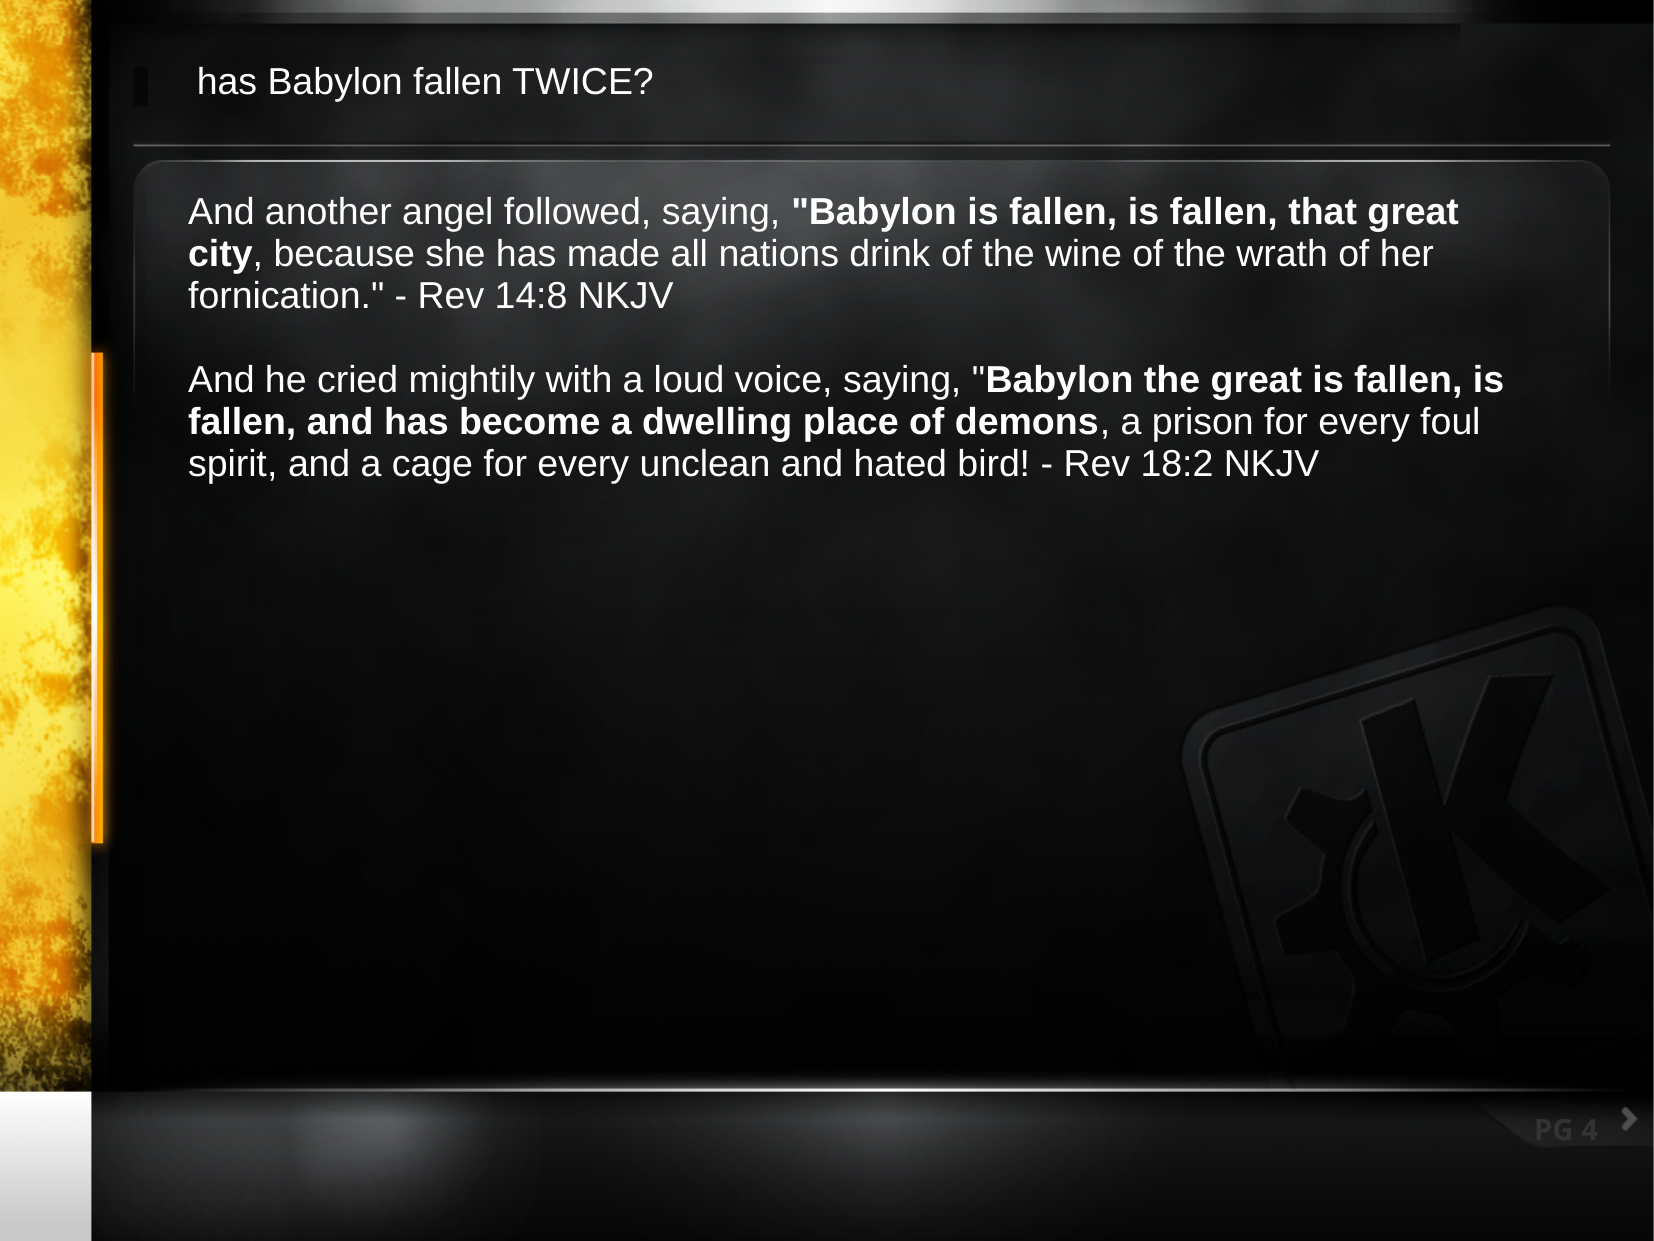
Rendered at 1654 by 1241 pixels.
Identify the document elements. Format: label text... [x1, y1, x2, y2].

text_box has Babylon fallen TWICE? [182, 52, 1402, 159]
picture [0, 0, 1654, 1241]
text_box And another angel followed, saying, "Babylon is fallen, is fallen, that great city, because she has made all nations drink of the wine of the wrath of her fornication." - Rev 14:8 NKJV And he cried mightily with a loud voice, saying, "Babylon the great is fallen, is fallen, and has become a dwelling place of demons, a prison for every foul spirit, and a cage for every unclean and hated bird! - Rev 18:2 NKJV [173, 183, 1557, 1032]
